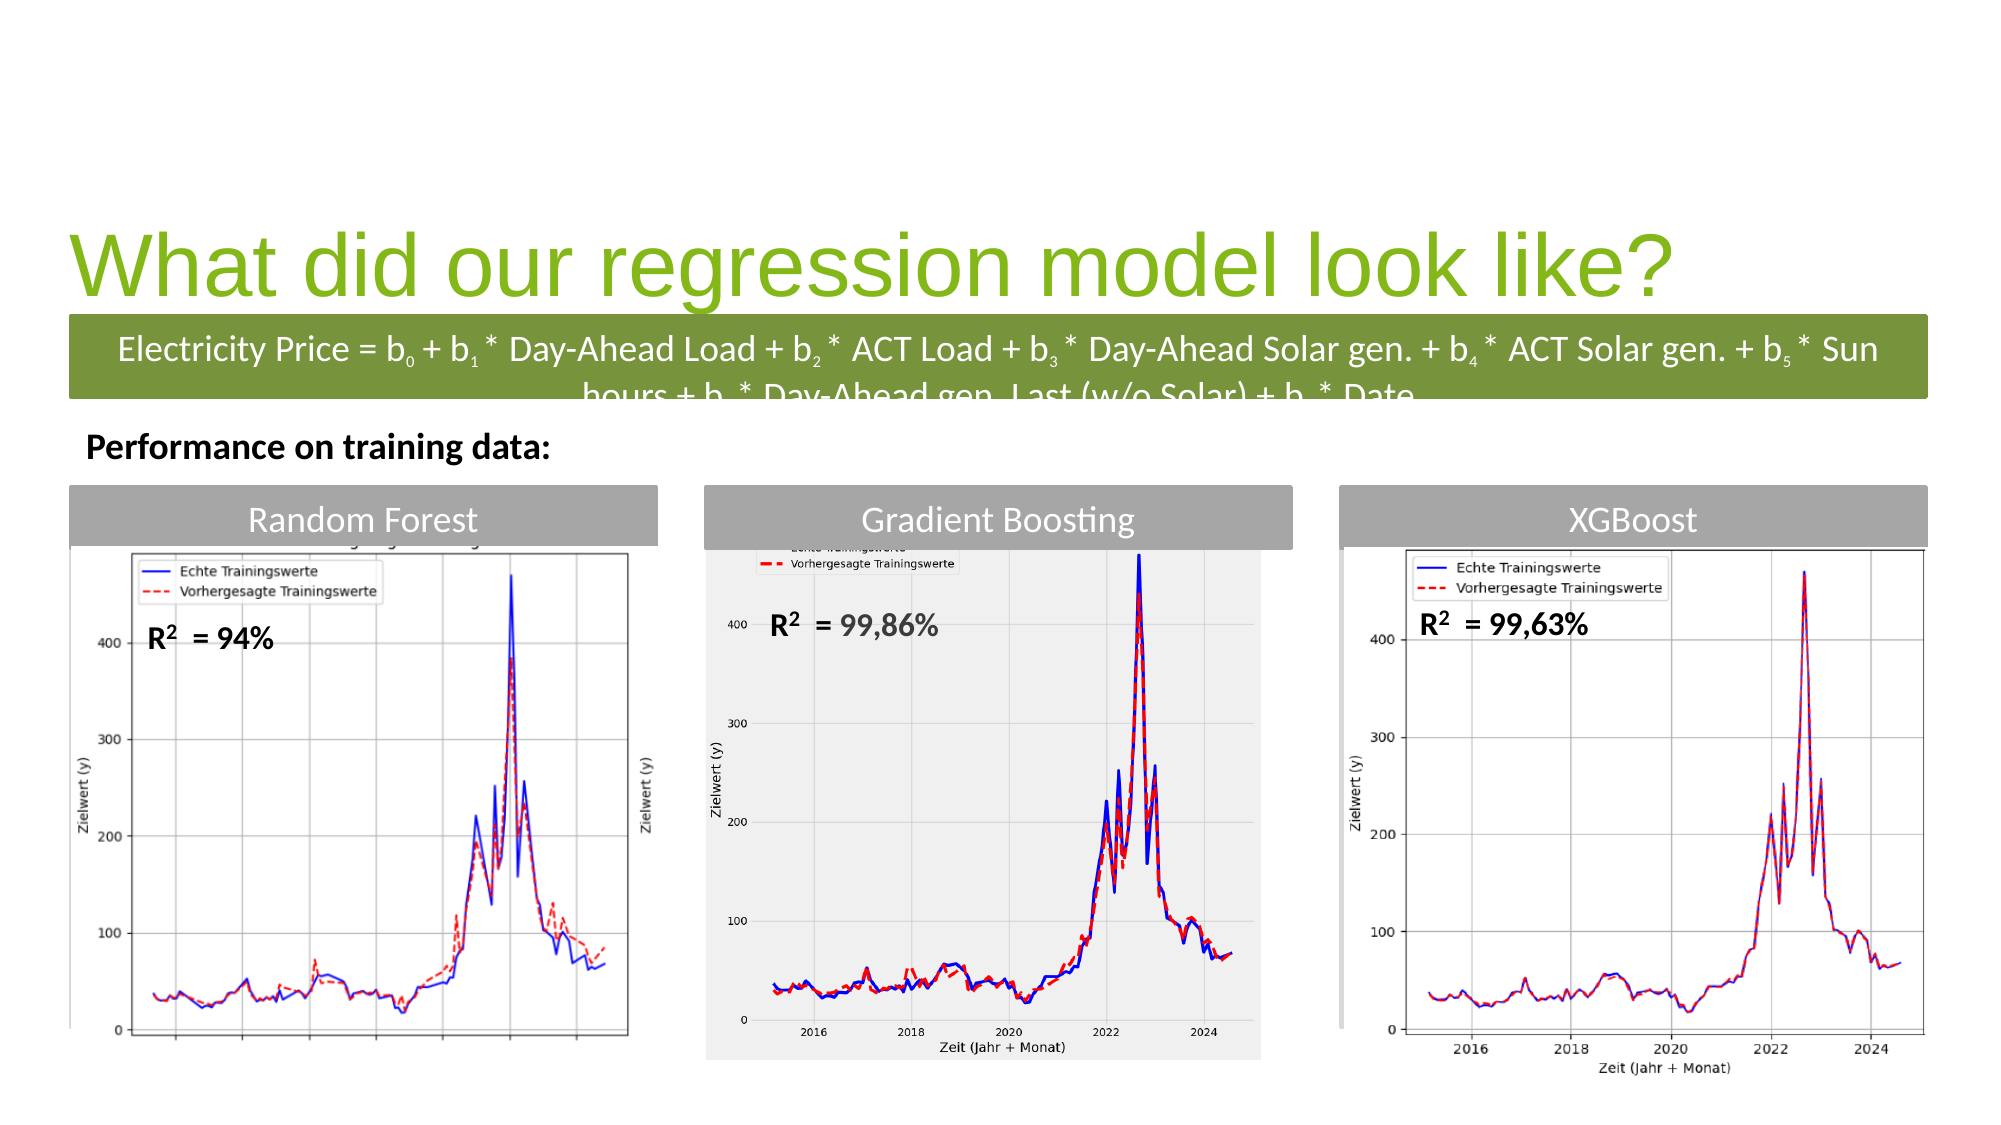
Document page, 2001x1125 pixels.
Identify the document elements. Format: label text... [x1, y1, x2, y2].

title What did our regression model look like? [55, 200, 1946, 311]
text_box Gradient Boosting [706, 487, 1291, 548]
text_box R2 = 99,63% [1404, 594, 1698, 651]
text_box Electricity Price = b0 + b1 * Day-Ahead Load + b2 * ACT Load + b3 * Day-Ahead Solar gen. + b4 * ACT Solar gen. + b5 * Sun hours + b7 * Day-Ahead gen. Last (w/o Solar) + b8 * Date [71, 316, 1926, 397]
picture [705, 529, 1261, 1060]
text_box Performance on training data: [70, 414, 656, 476]
picture [1344, 547, 1930, 1078]
text_box Random Forest [71, 487, 656, 546]
picture [71, 547, 658, 1041]
text_box XGBoost [1341, 487, 1926, 548]
text_box R2 = 99,86% [755, 596, 1048, 652]
text_box R2 = 94% [132, 608, 425, 665]
